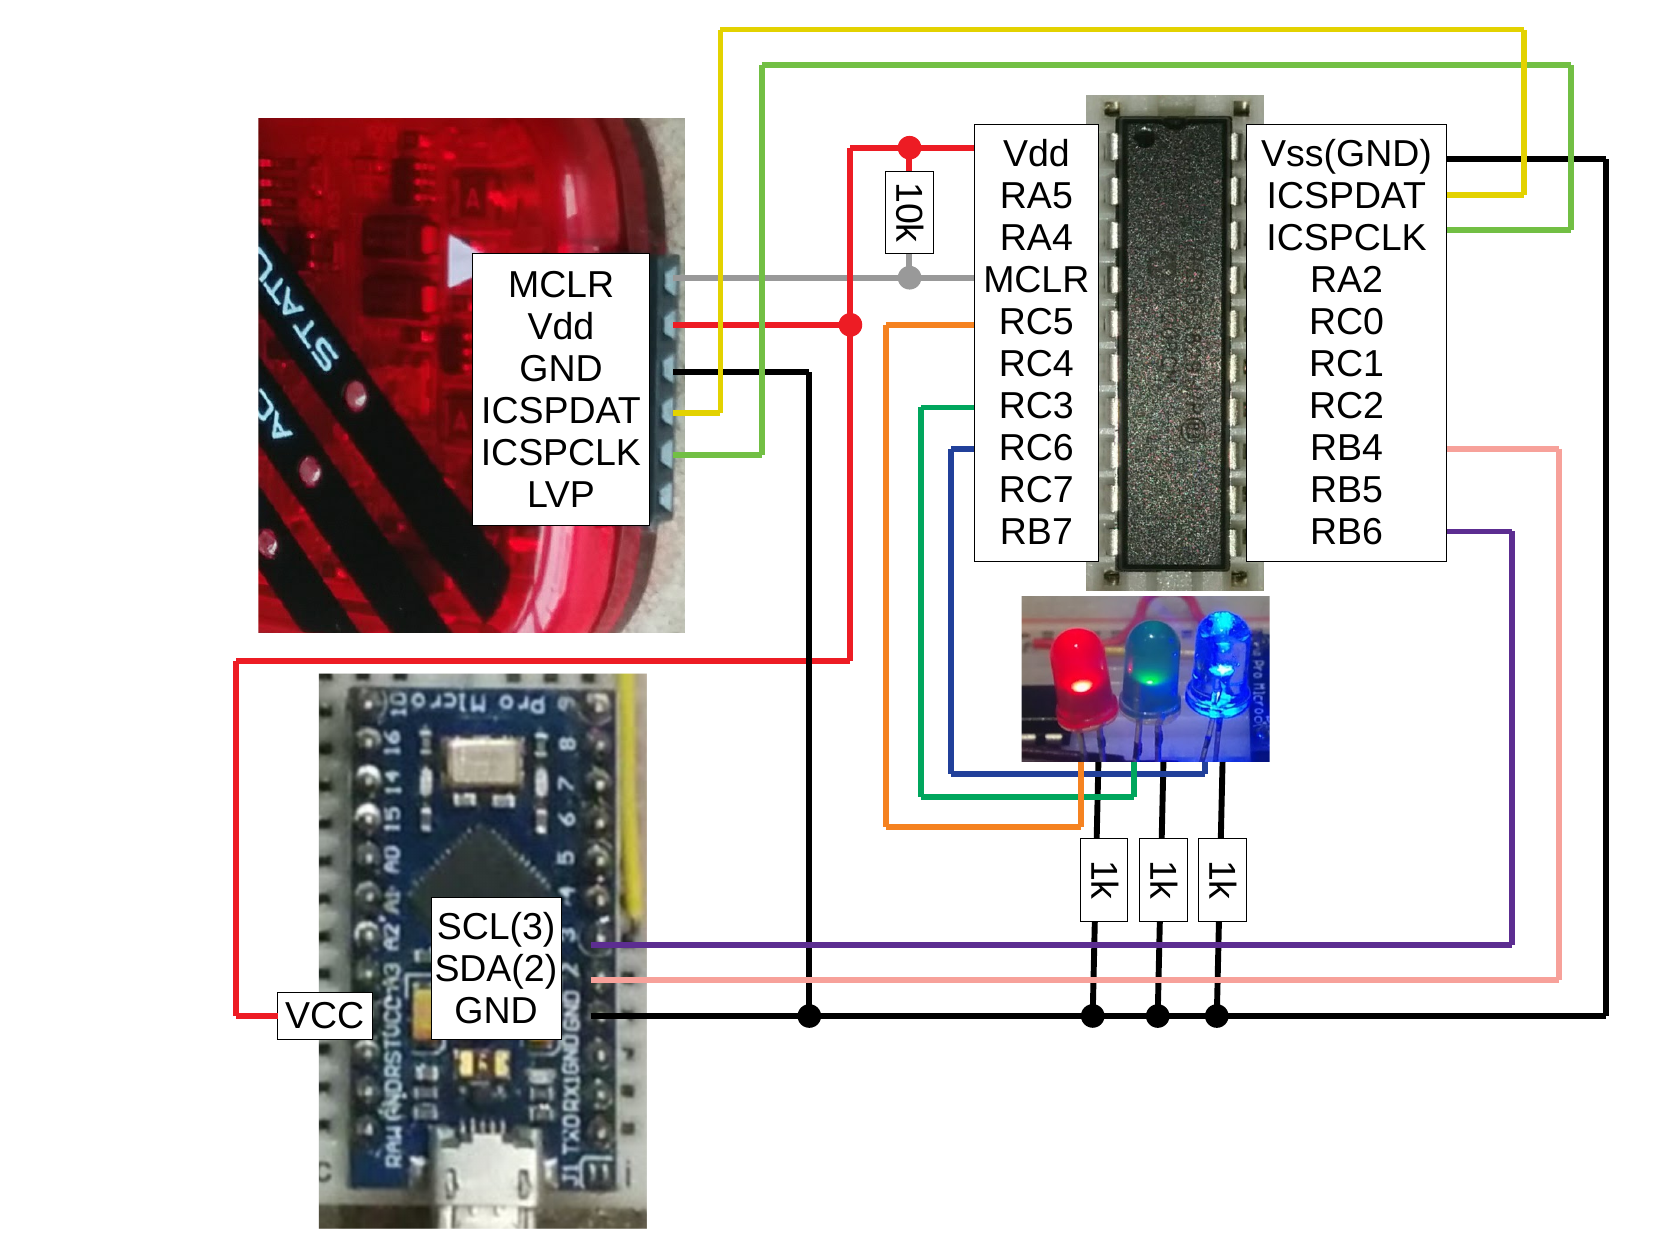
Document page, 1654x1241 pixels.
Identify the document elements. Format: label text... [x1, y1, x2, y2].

picture [258, 118, 685, 633]
text_box [897, 266, 922, 290]
text_box 1k [1139, 838, 1188, 922]
text_box 1k [1198, 838, 1247, 922]
text_box 10k [885, 171, 934, 254]
text_box Vdd RA5 RA4 MCLR RC5 RC4 RC3 RC6 RC7 RB7 [974, 124, 1099, 562]
text_box [1081, 1019, 1105, 1028]
picture [1086, 95, 1264, 591]
text_box SCL(3) SDA(2) GND [431, 897, 562, 1040]
picture [1021, 596, 1270, 762]
text_box [897, 135, 922, 160]
text_box [1204, 1004, 1229, 1028]
text_box [1145, 1004, 1170, 1028]
text_box MCLR Vdd GND ICSPDAT ICSPCLK LVP [472, 253, 650, 526]
text_box [838, 312, 863, 337]
text_box VCC [277, 992, 373, 1040]
text_box [797, 1004, 822, 1028]
text_box Vss(GND) ICSPDAT ICSPCLK RA2 RC0 RC1 RC2 RB4 RB5 RB6 [1246, 124, 1447, 562]
text_box [1081, 1004, 1105, 1013]
text_box 1k [1080, 838, 1128, 922]
picture [318, 673, 647, 1229]
